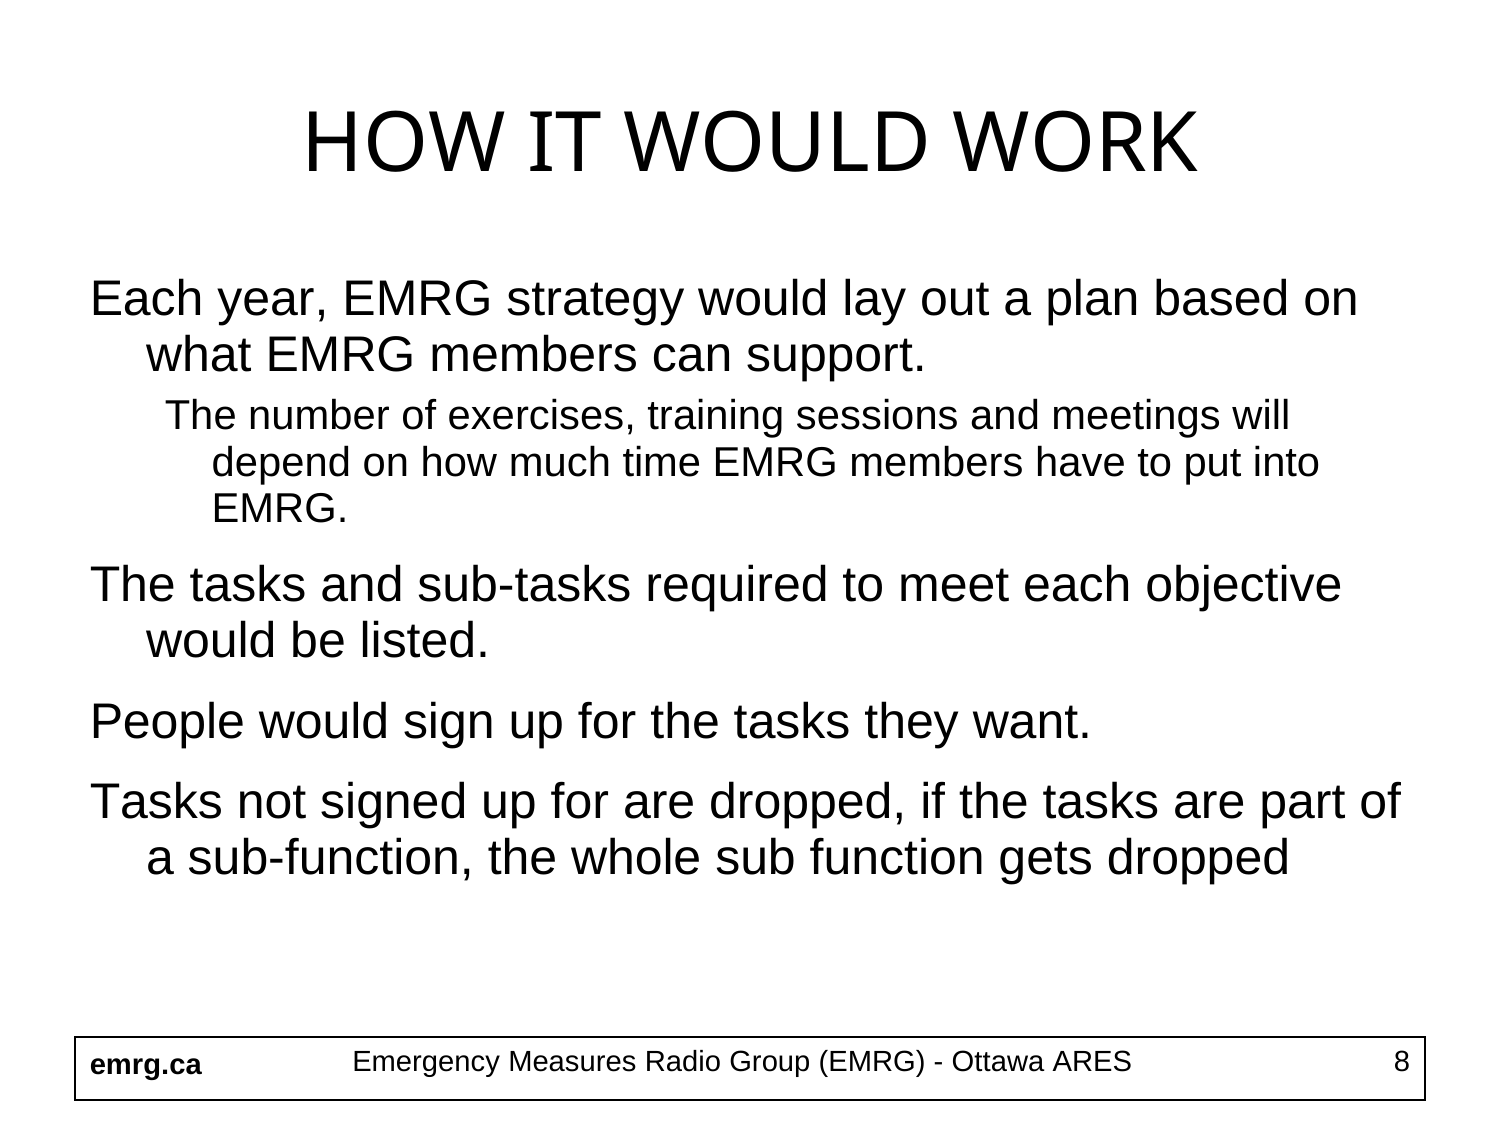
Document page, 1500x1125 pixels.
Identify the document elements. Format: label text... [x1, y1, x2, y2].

list Each year, EMRG strategy would lay out a plan based on what EMRG members can support. The number of exercises, training sessions and meetings will depend on how much time EMRG members have to put into EMRG. The tasks and sub-tasks required to meet each objective would be listed. People would sign up for the tasks they want. Tasks not signed up for are dropped, if the tasks are part of a sub-function, the whole sub function gets dropped [75, 262, 1426, 1006]
title HOW IT WOULD WORK [75, 45, 1426, 233]
